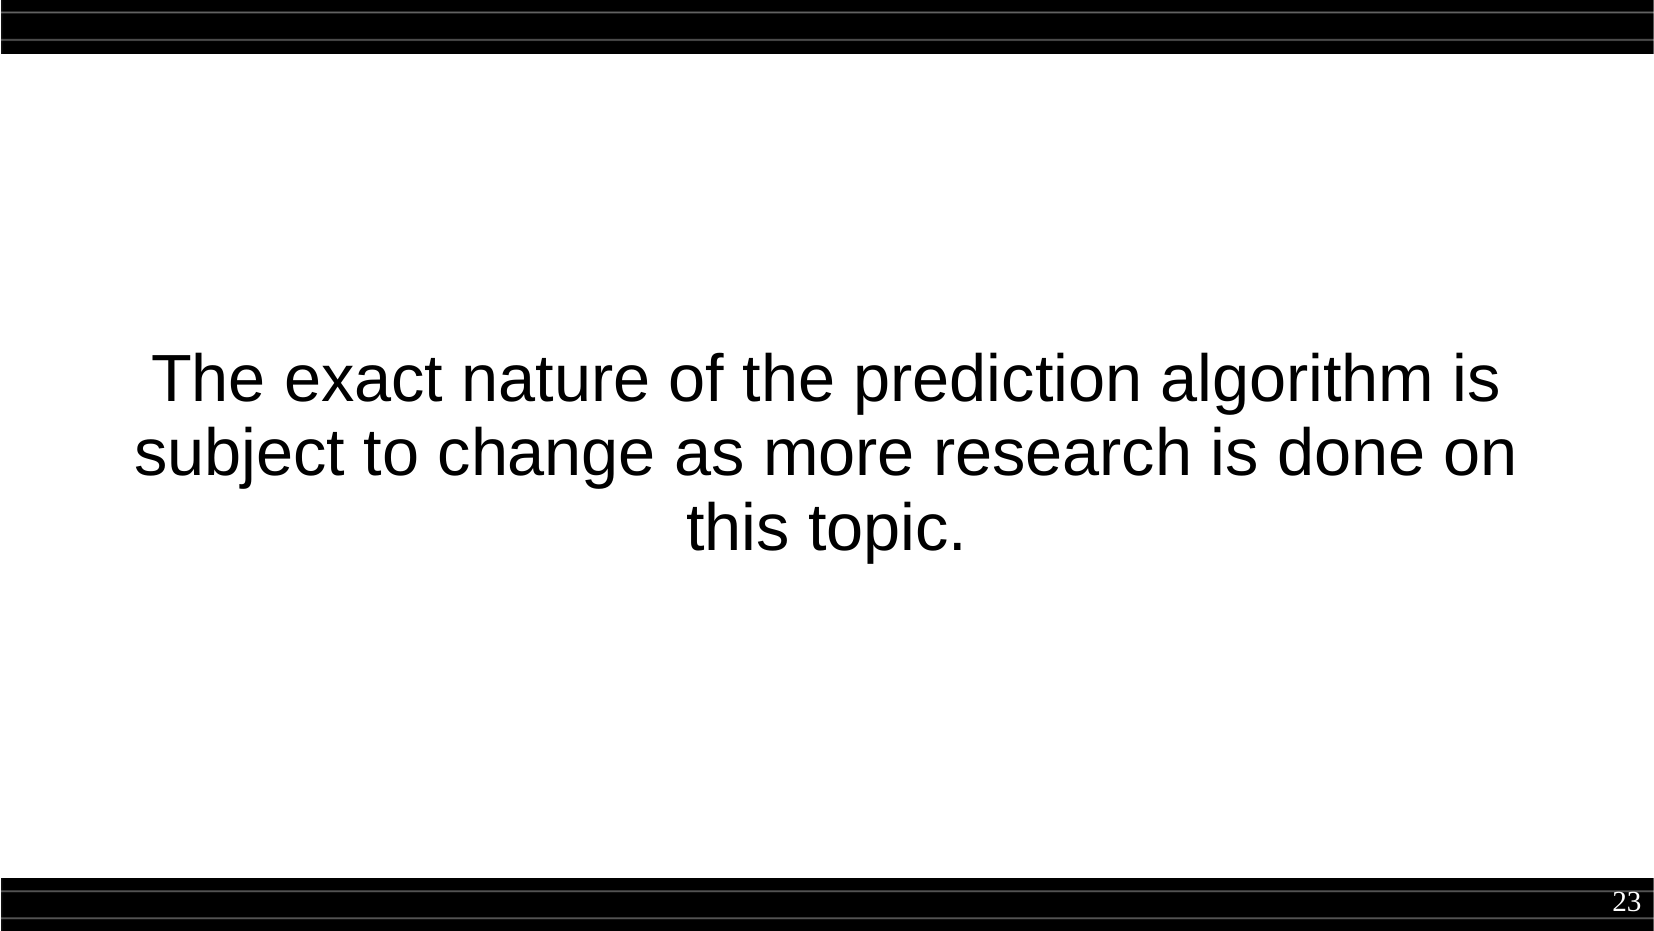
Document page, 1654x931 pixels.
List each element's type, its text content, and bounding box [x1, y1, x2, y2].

subtitle The exact nature of the prediction algorithm is subject to change as more research is done on this topic. [82, 92, 1571, 813]
picture [1, 878, 1654, 931]
picture [1, 0, 1654, 54]
